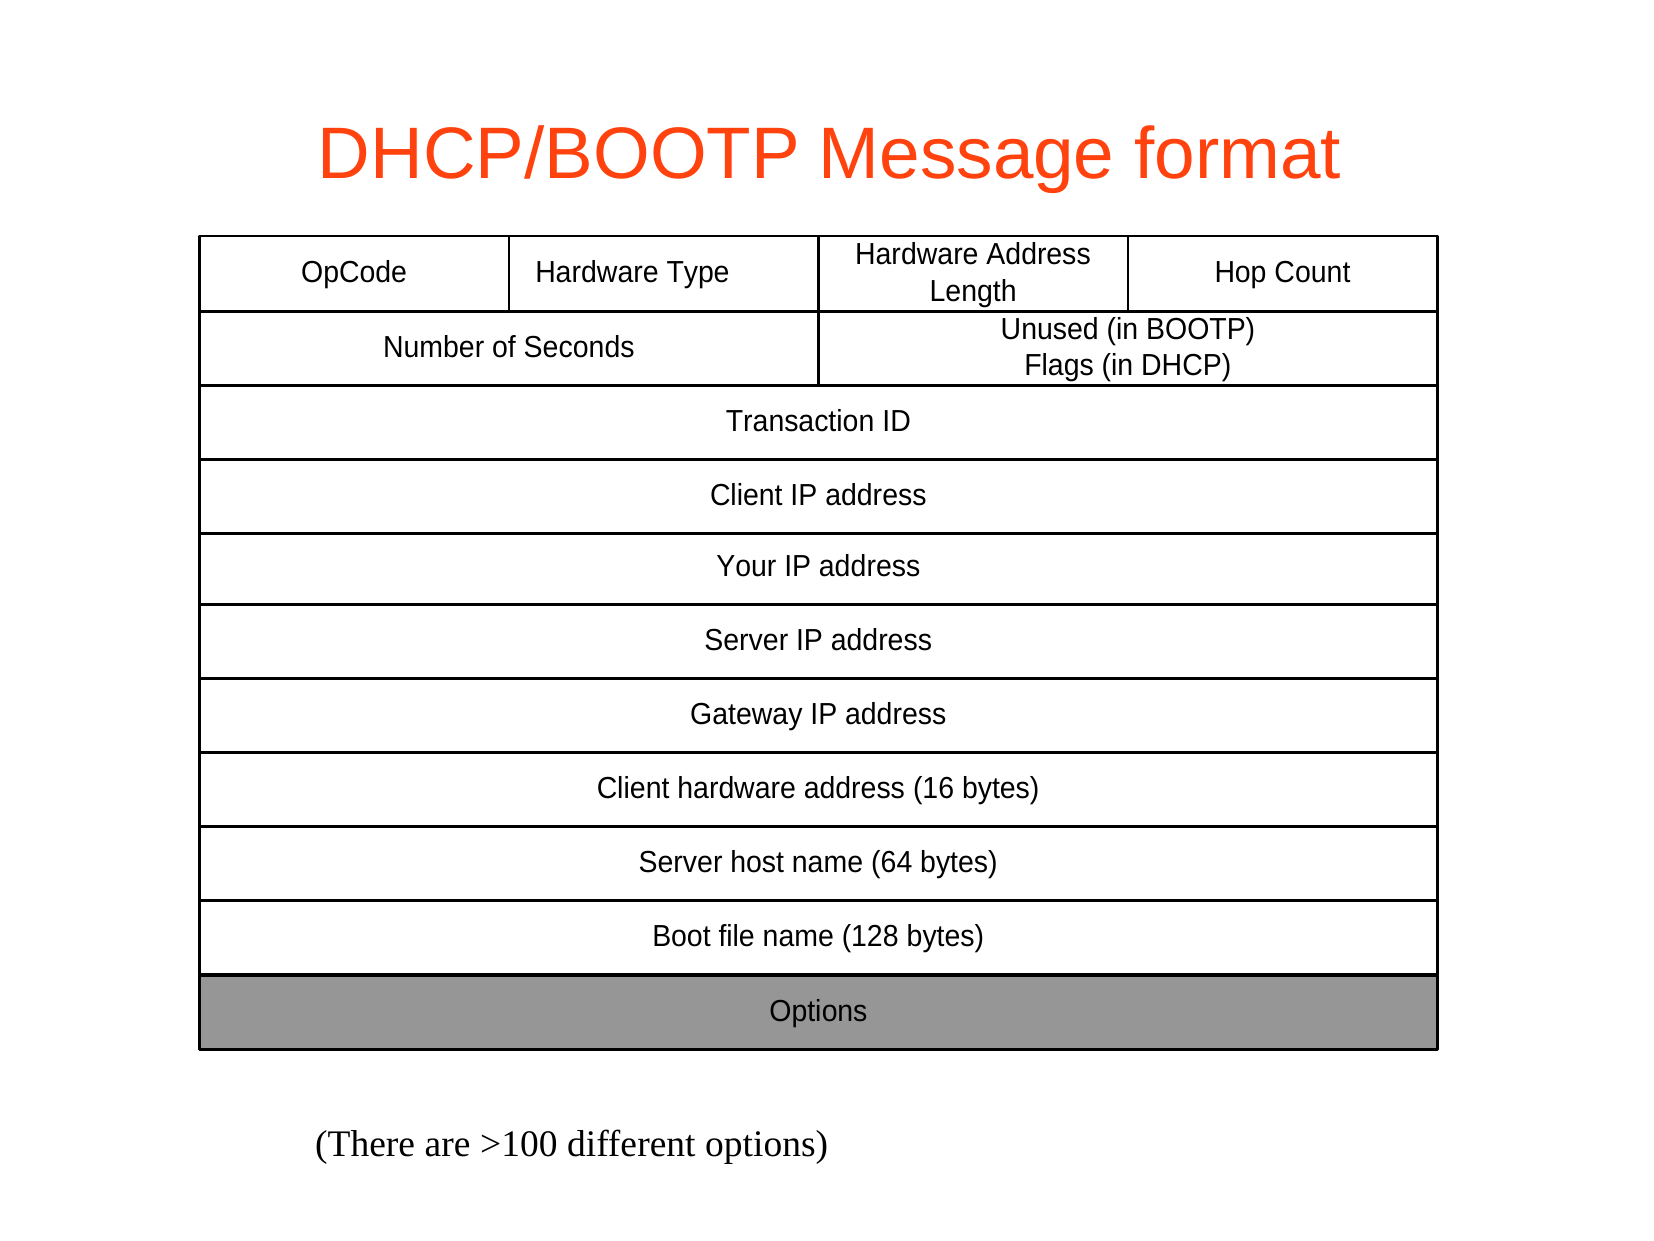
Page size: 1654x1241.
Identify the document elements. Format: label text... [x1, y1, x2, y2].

title DHCP/BOOTP Message format [0, 49, 1654, 257]
chart [132, 220, 1506, 1062]
text_box (There are >100 different options) [300, 1111, 1423, 1172]
